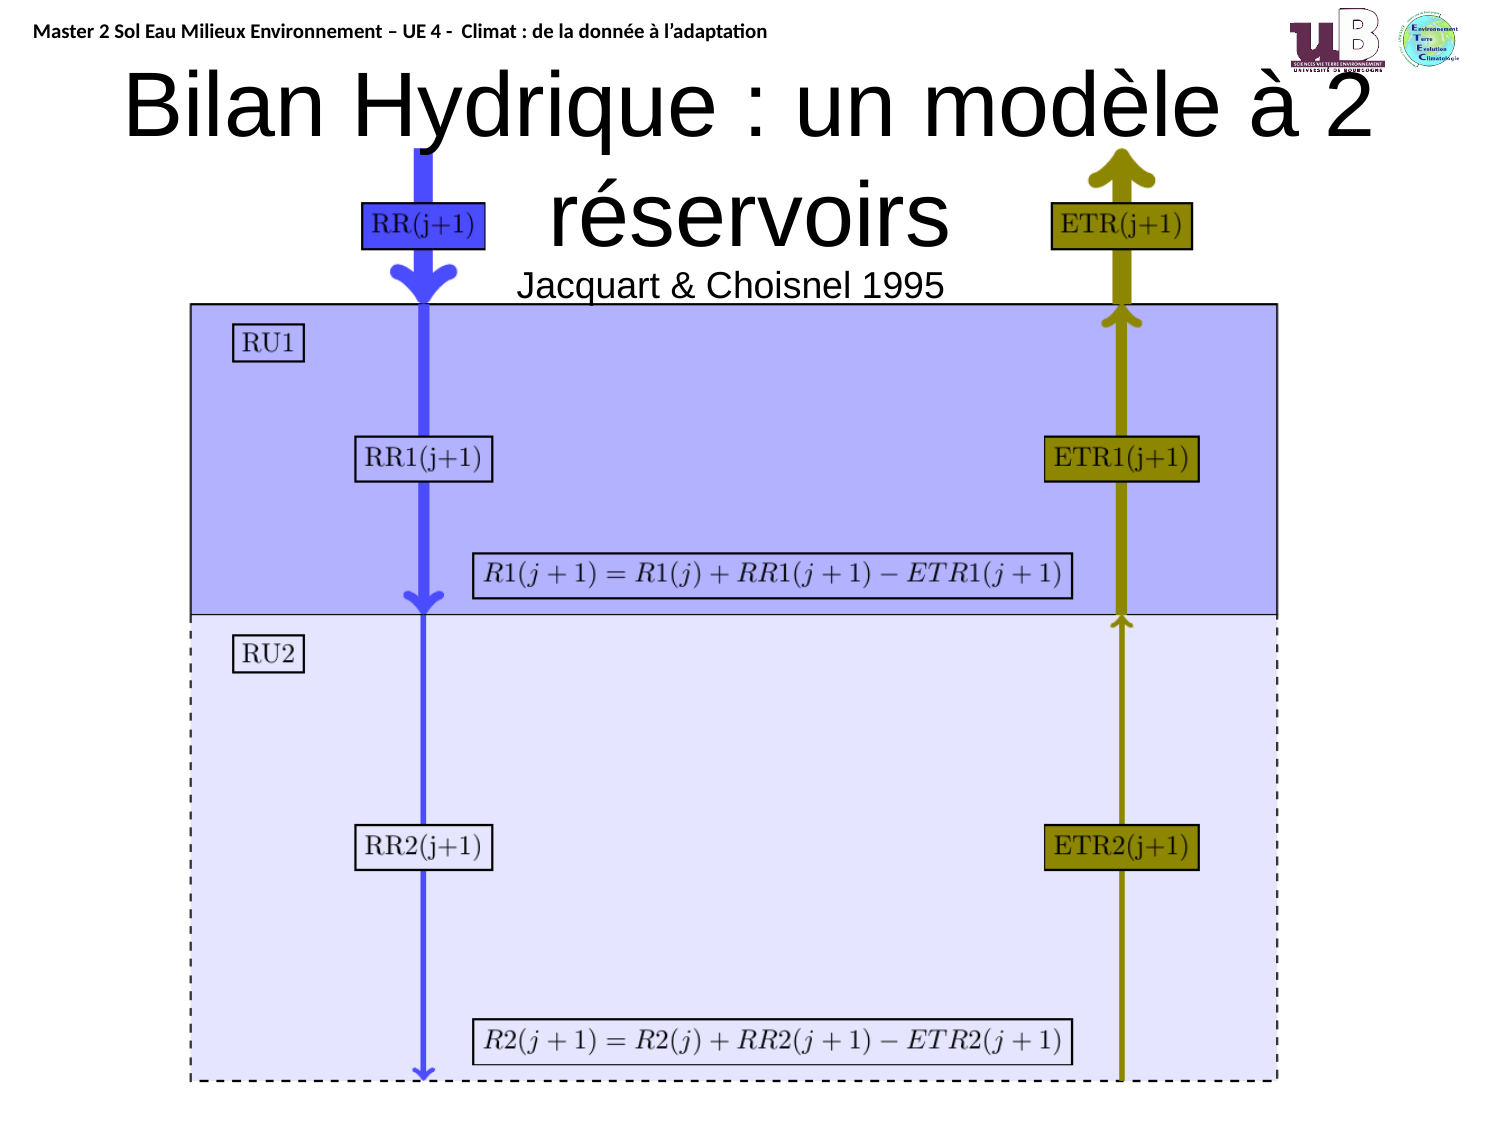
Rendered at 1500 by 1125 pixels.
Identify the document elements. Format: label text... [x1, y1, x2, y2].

picture [1396, 8, 1461, 44]
picture [157, 265, 1311, 1099]
text_box Jacquart & Choisnel 1995 [501, 253, 987, 313]
text_box Bilan Hydrique : un modèle à 2 réservoirs [23, 44, 1477, 265]
picture [1290, 8, 1385, 44]
